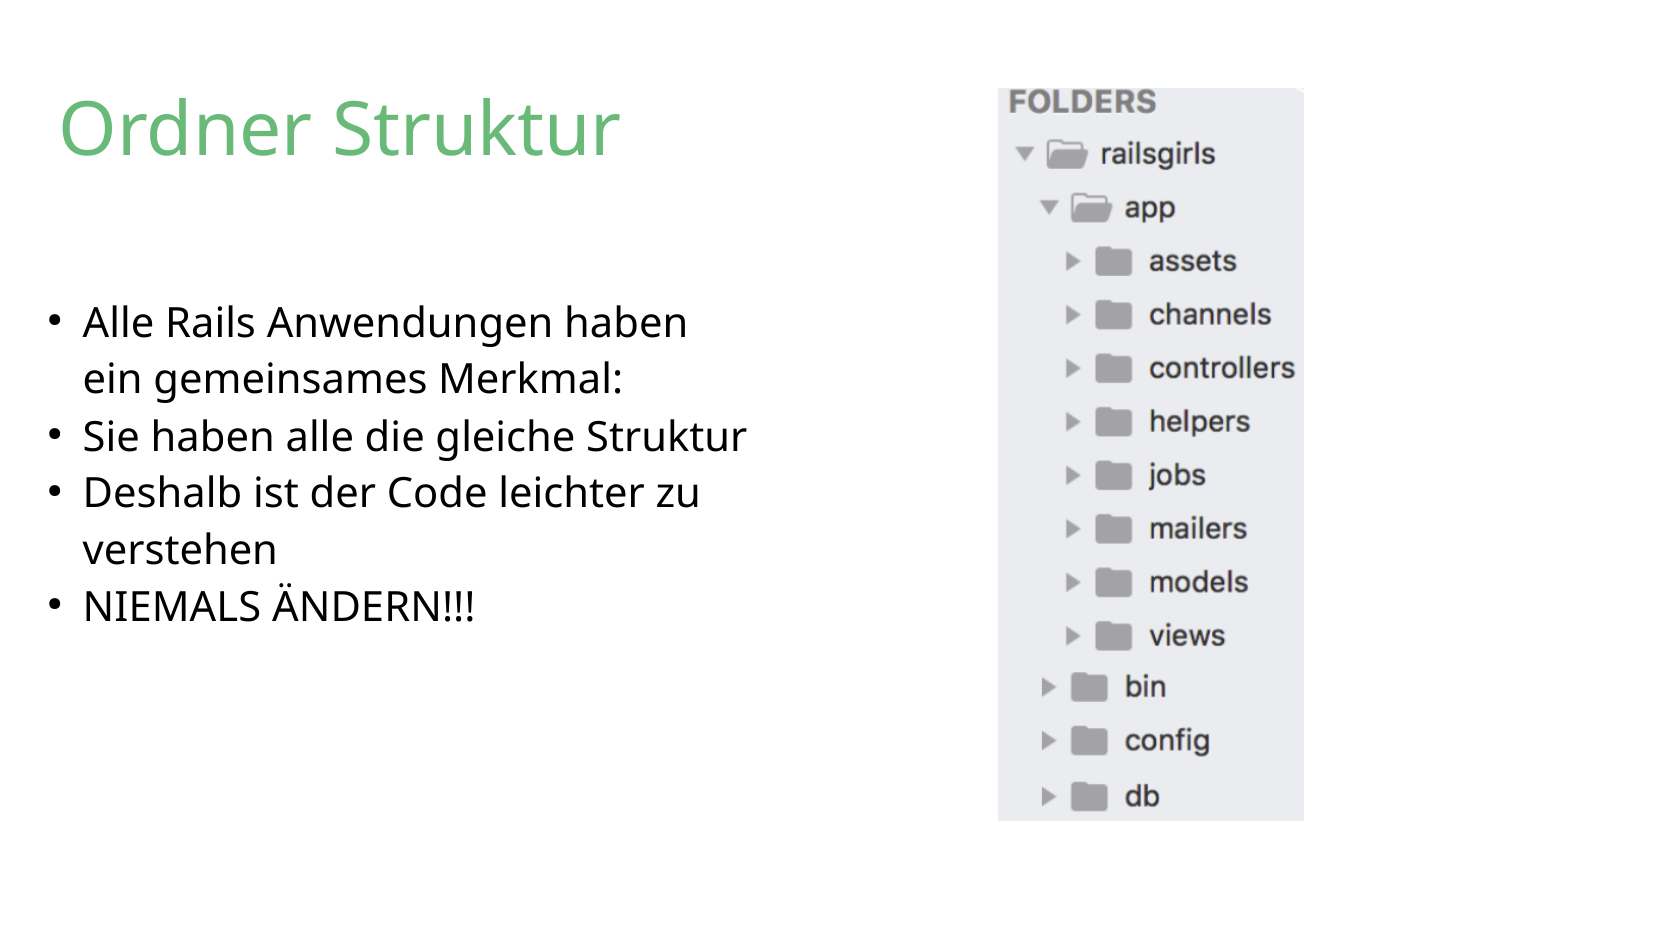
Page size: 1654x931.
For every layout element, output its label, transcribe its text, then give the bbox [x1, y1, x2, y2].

picture [998, 88, 1304, 821]
text_box Alle Rails Anwendungen haben ein gemeinsames Merkmal: Sie haben alle die gleiche Struktur Deshalb ist der Code leichter zu verstehen NIEMALS ÄNDERN!!! [41, 292, 762, 656]
title Ordner Struktur [58, 59, 1595, 178]
